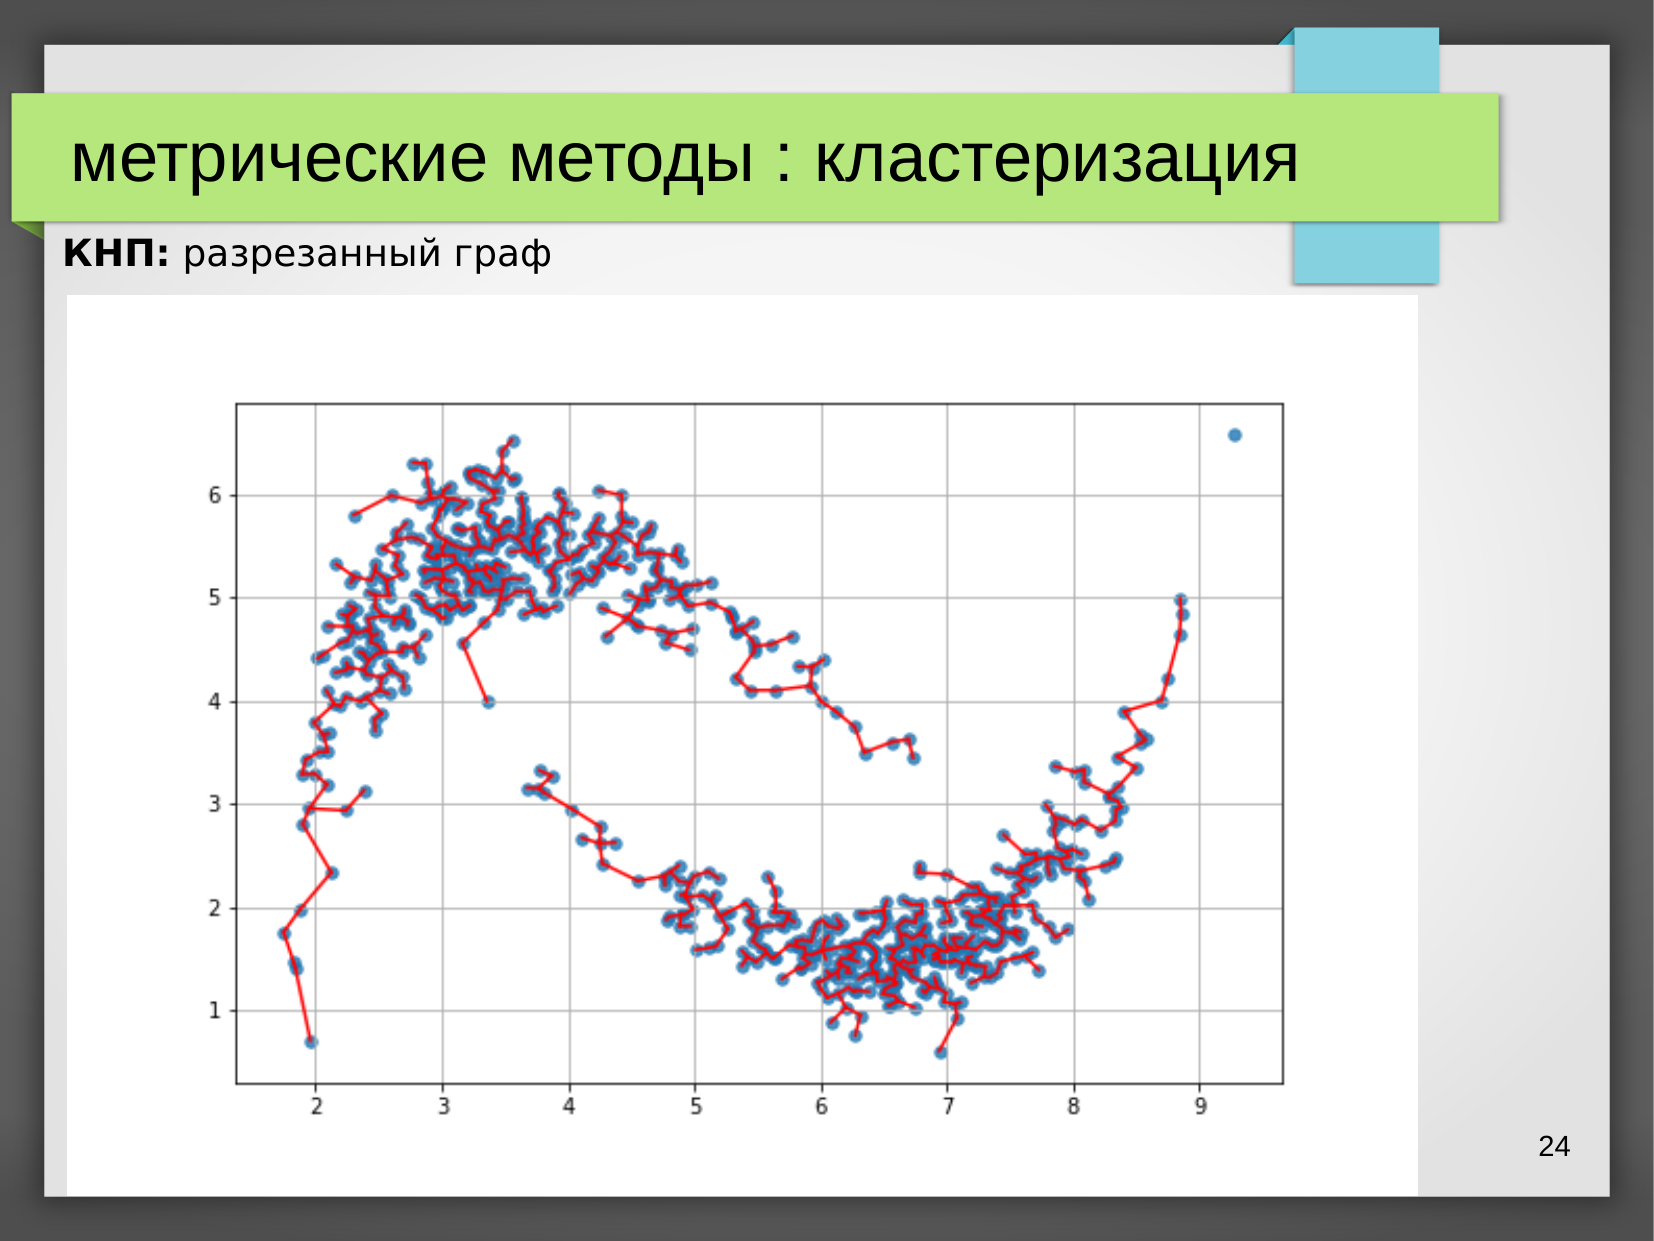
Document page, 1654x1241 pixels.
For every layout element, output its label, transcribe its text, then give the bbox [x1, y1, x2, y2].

picture [0, 0, 1654, 1241]
text_box КНП: разрезанный граф [47, 224, 1217, 285]
title метрические методы : кластеризация [70, 117, 1382, 197]
